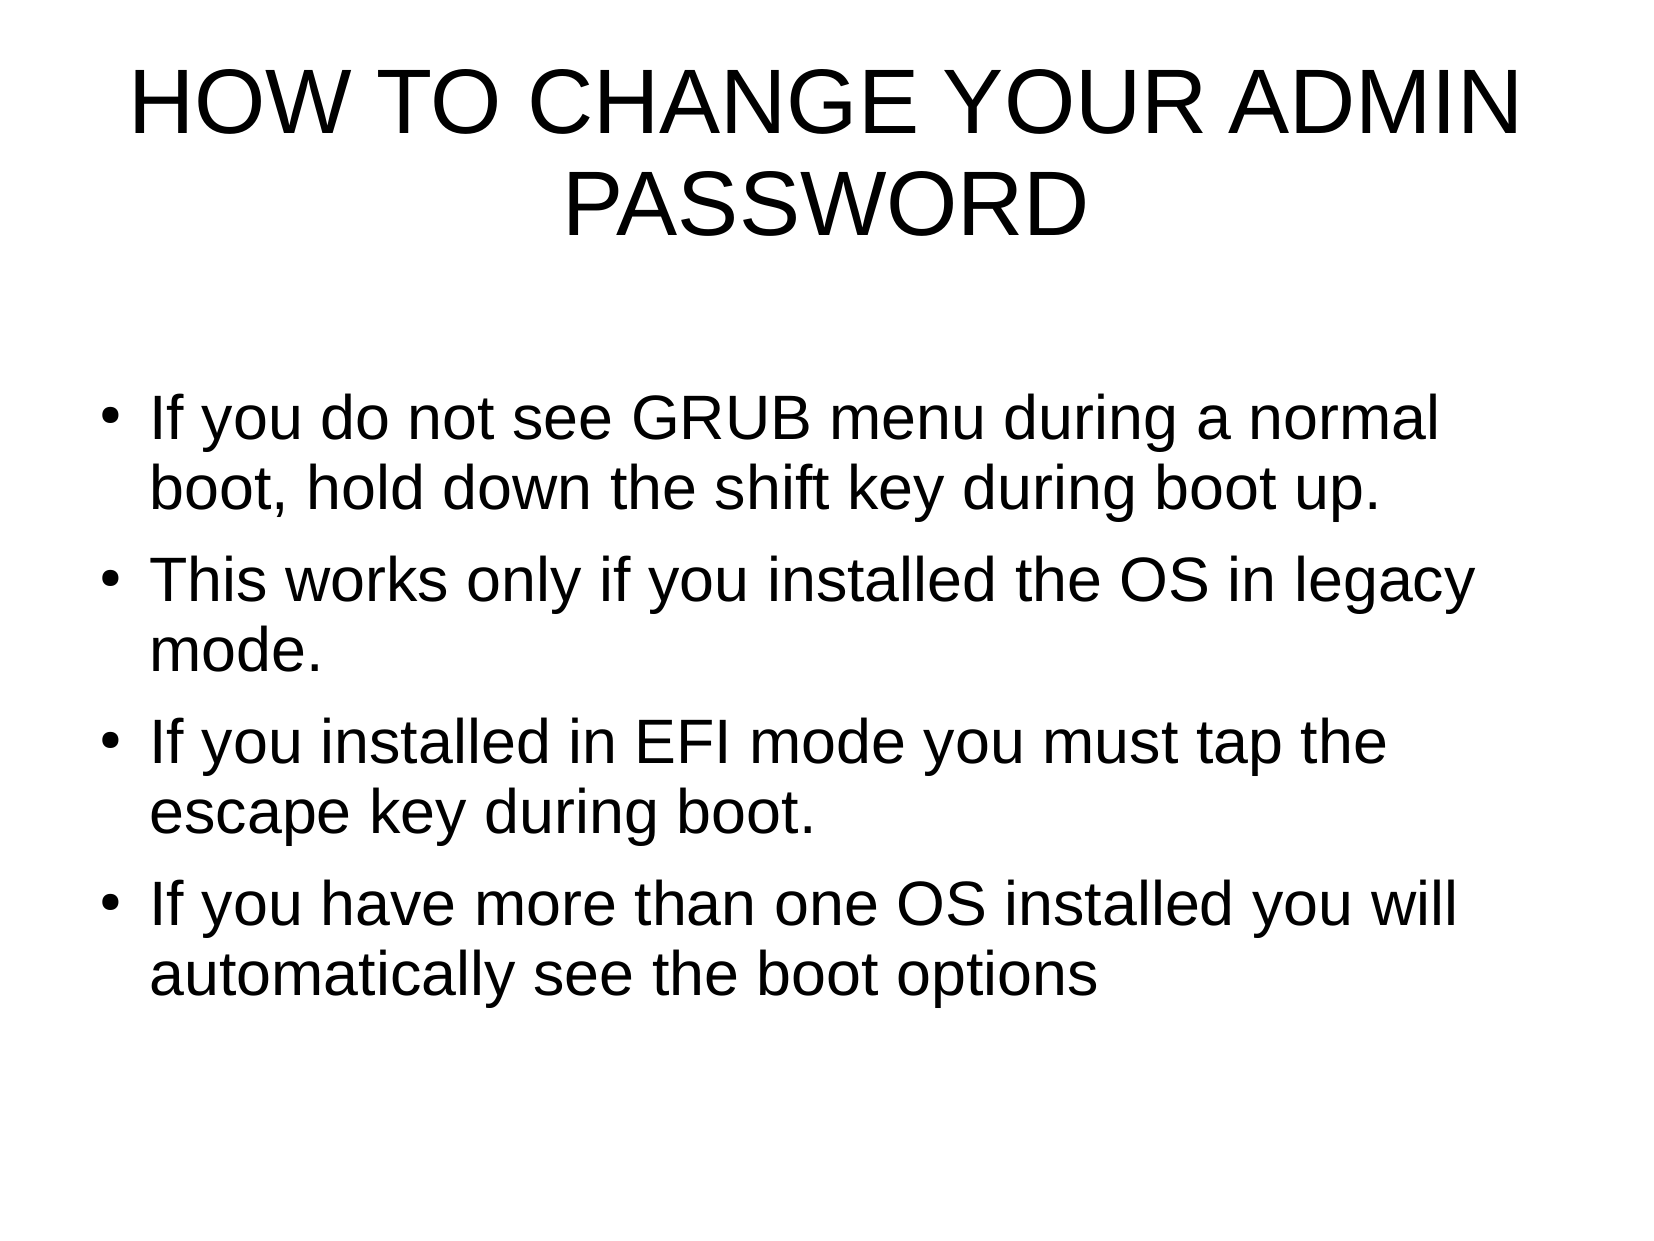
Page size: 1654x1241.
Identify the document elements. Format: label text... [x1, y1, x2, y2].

list If you do not see GRUB menu during a normal boot, hold down the shift key during boot up. This works only if you installed the OS in legacy mode. If you installed in EFI mode you must tap the escape key during boot. If you have more than one OS installed you will automatically see the boot options [82, 290, 1571, 1010]
title HOW TO CHANGE YOUR ADMIN PASSWORD [82, 49, 1571, 257]
